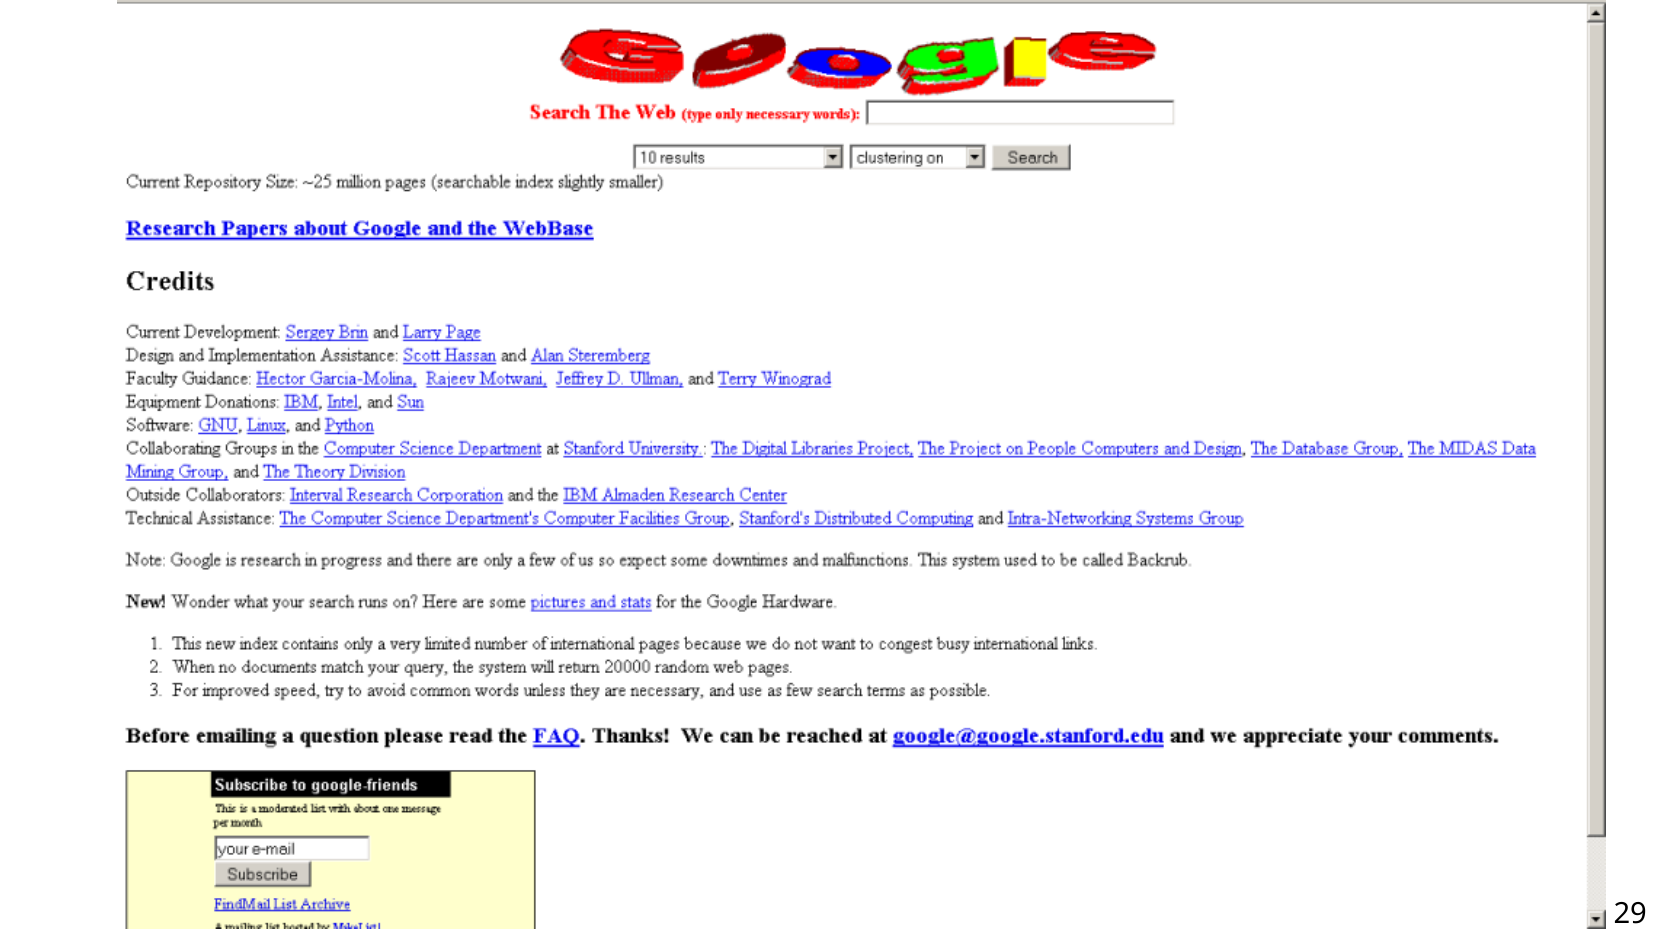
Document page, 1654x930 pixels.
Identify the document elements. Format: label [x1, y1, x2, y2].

picture [117, 0, 1606, 929]
